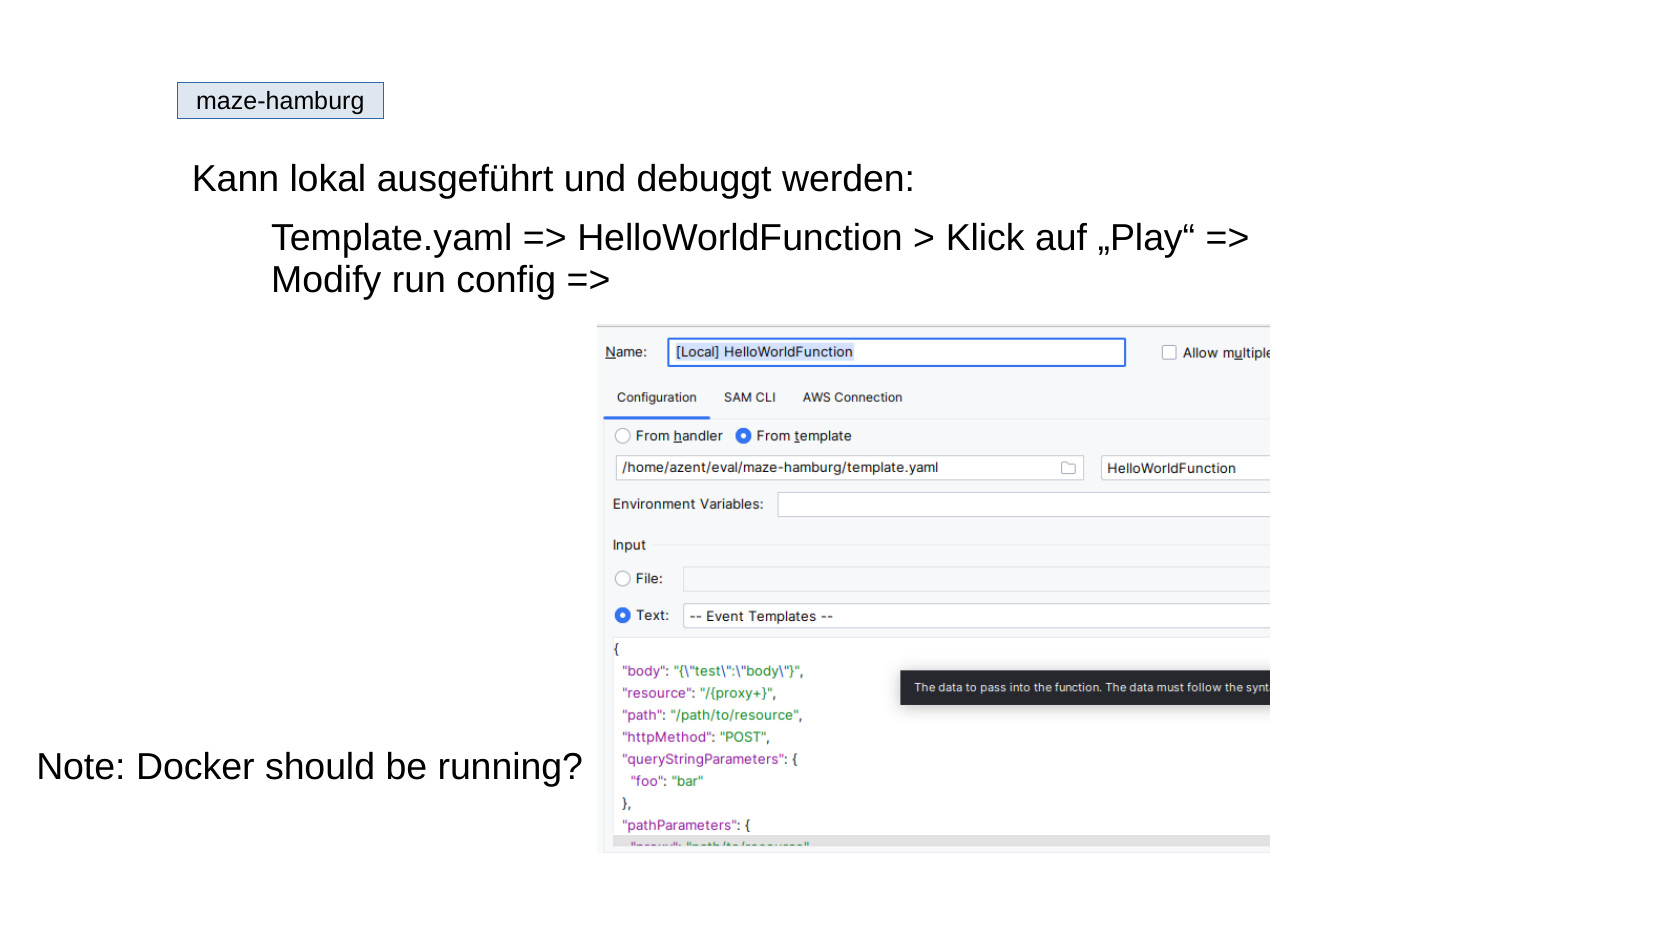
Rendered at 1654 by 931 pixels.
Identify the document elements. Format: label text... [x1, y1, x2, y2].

text_box Kann lokal ausgeführt und debuggt werden: [177, 149, 931, 207]
text_box maze-hamburg [177, 82, 384, 119]
text_box Template.yaml => HelloWorldFunction > Klick auf „Play“ => Modify run config => [256, 208, 1276, 308]
text_box Note: Docker should be running? [21, 738, 598, 796]
picture [597, 324, 1270, 854]
